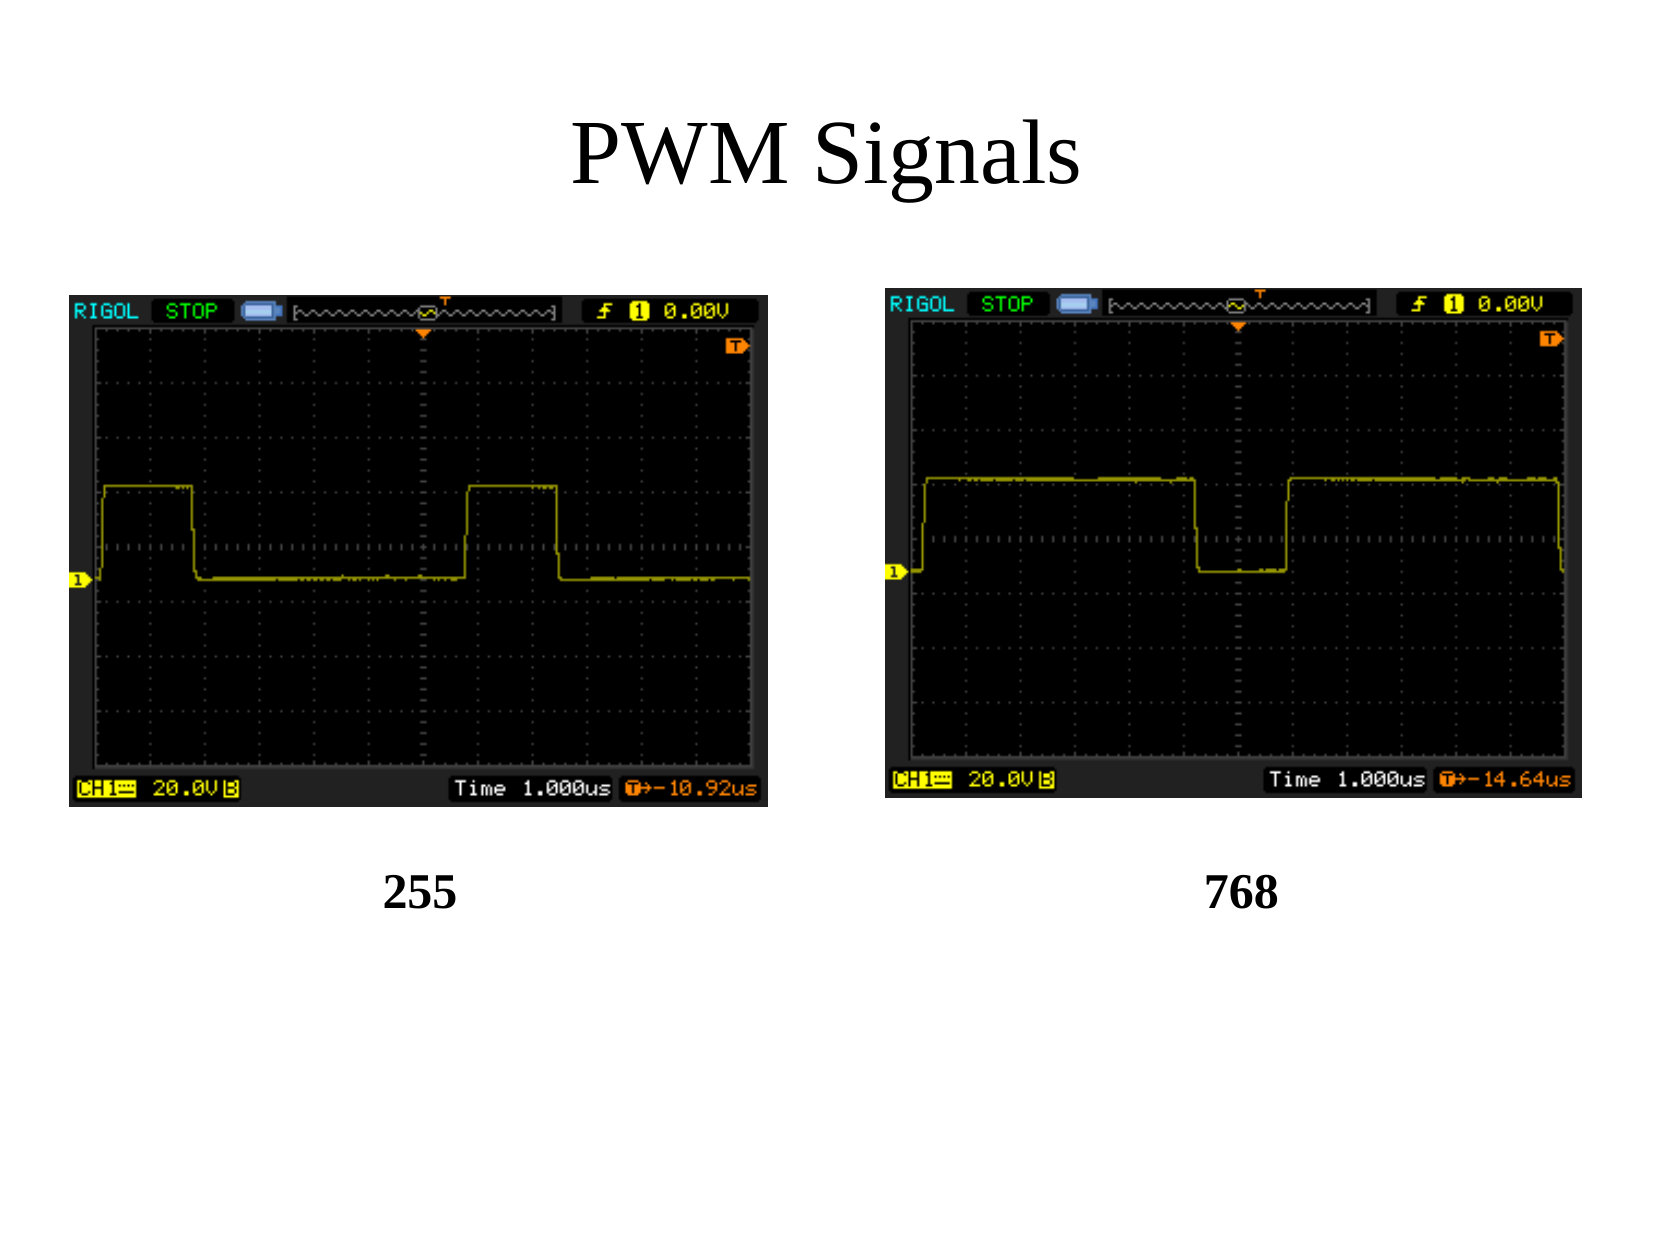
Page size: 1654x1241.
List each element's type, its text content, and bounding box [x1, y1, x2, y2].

title PWM Signals [82, 49, 1571, 257]
picture [885, 288, 1582, 798]
picture [69, 295, 768, 807]
text_box 255 [367, 856, 473, 927]
text_box 768 [1189, 856, 1294, 927]
